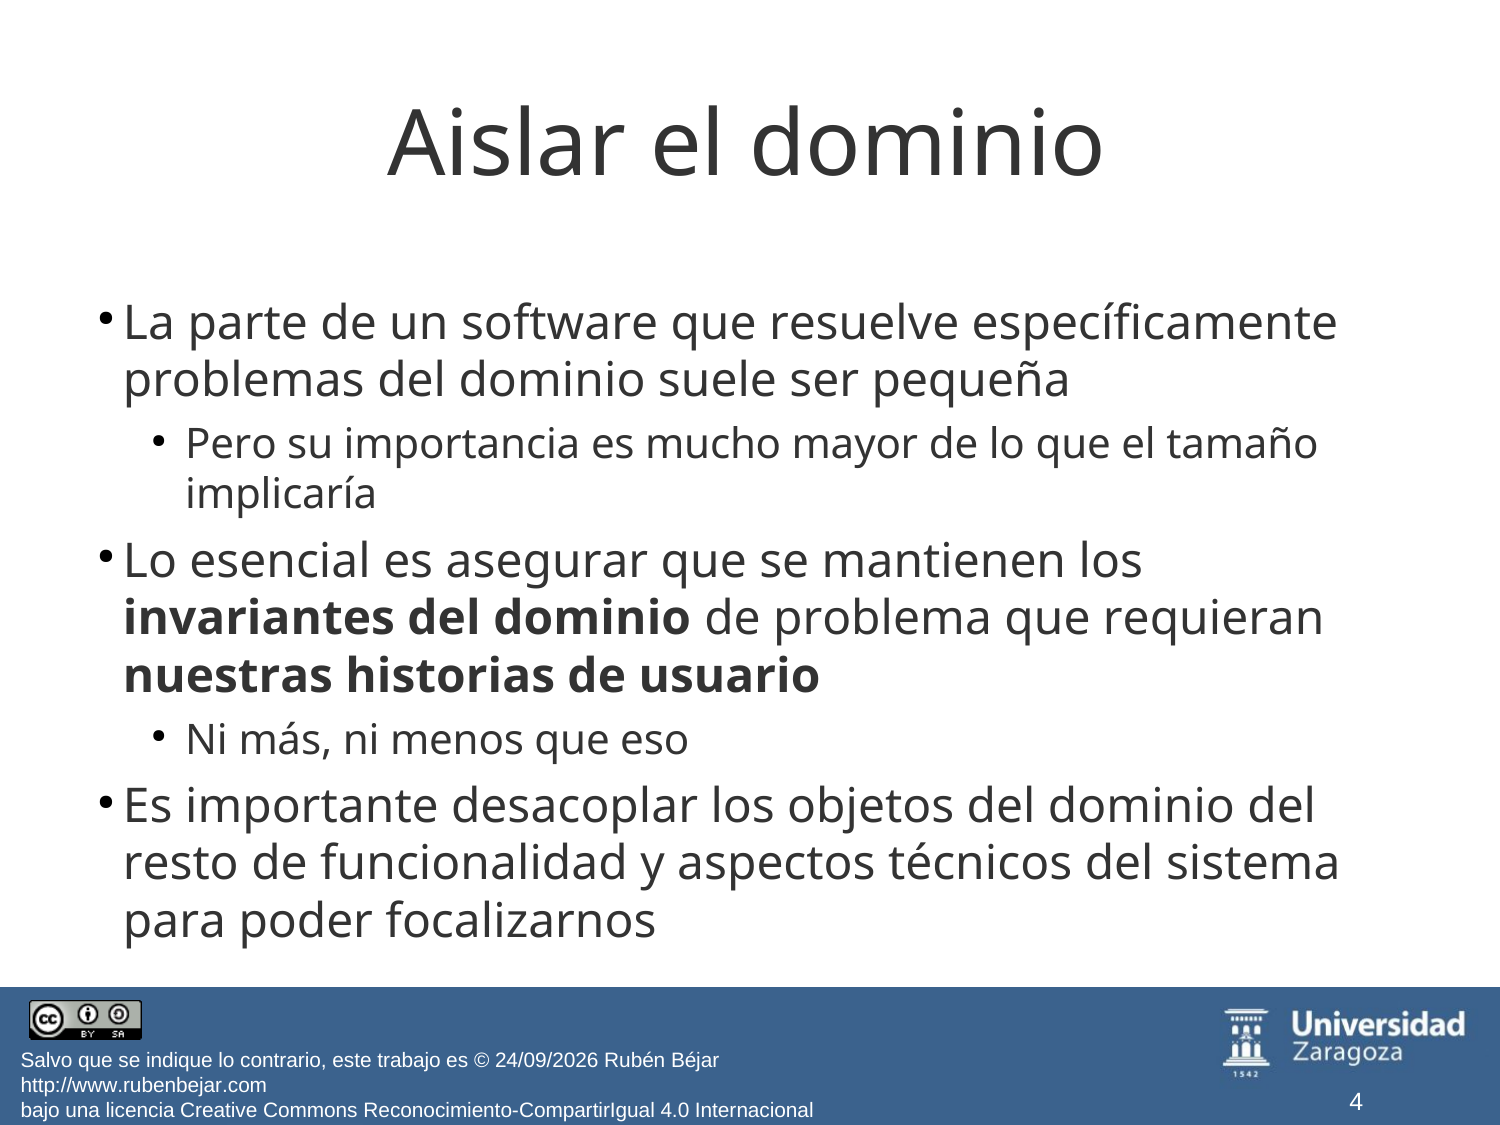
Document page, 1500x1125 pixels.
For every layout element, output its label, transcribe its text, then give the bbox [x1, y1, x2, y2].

title Aislar el dominio [74, 21, 1420, 257]
list La parte de un software que resuelve específicamente problemas del dominio suele ser pequeña Pero su importancia es mucho mayor de lo que el tamaño implicaría Lo esencial es asegurar que se mantienen los invariantes del dominio de problema que requieran nuestras historias de usuario Ni más, ni menos que eso Es importante desacoplar los objetos del dominio del resto de funcionalidad y aspectos técnicos del sistema para poder focalizarnos [82, 283, 1418, 957]
picture [0, 987, 1500, 1125]
